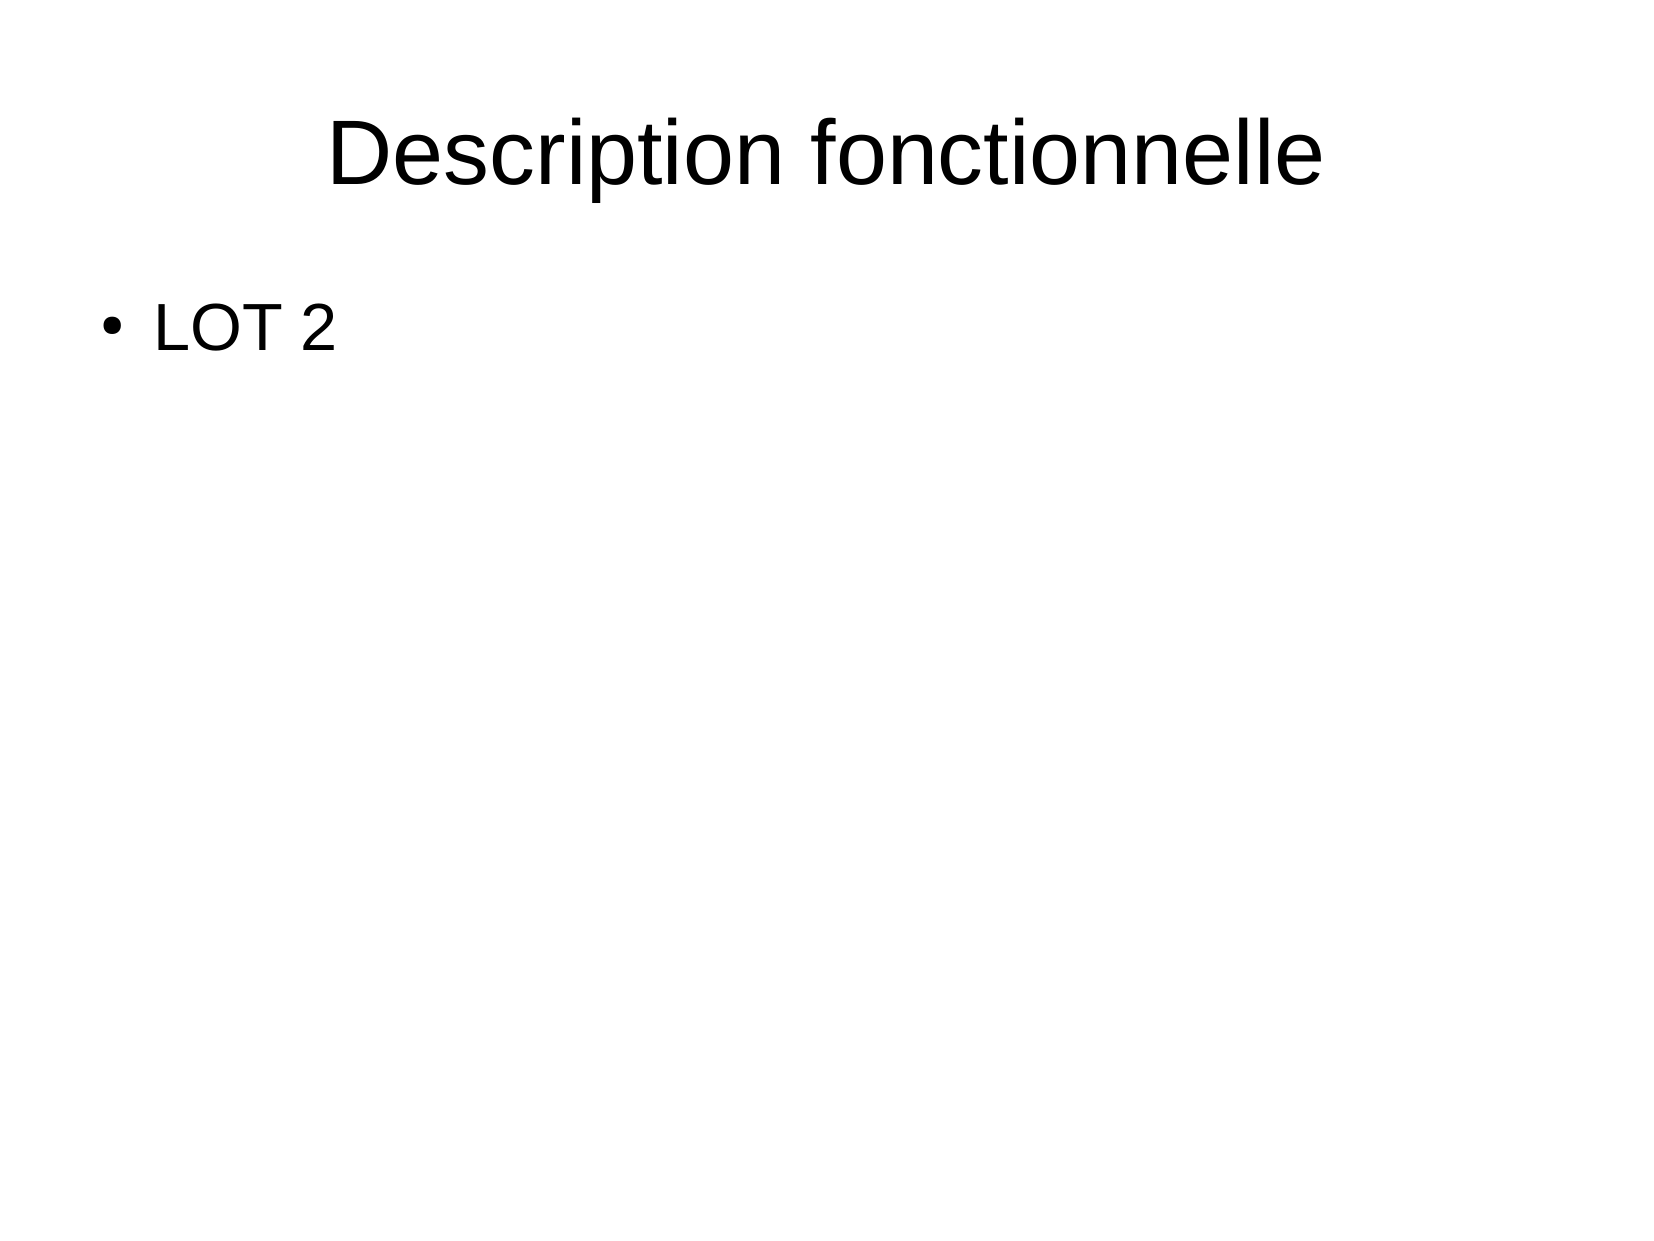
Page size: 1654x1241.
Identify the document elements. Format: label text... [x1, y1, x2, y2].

list LOT 2 [82, 290, 1571, 1010]
title Description fonctionnelle [82, 49, 1571, 257]
